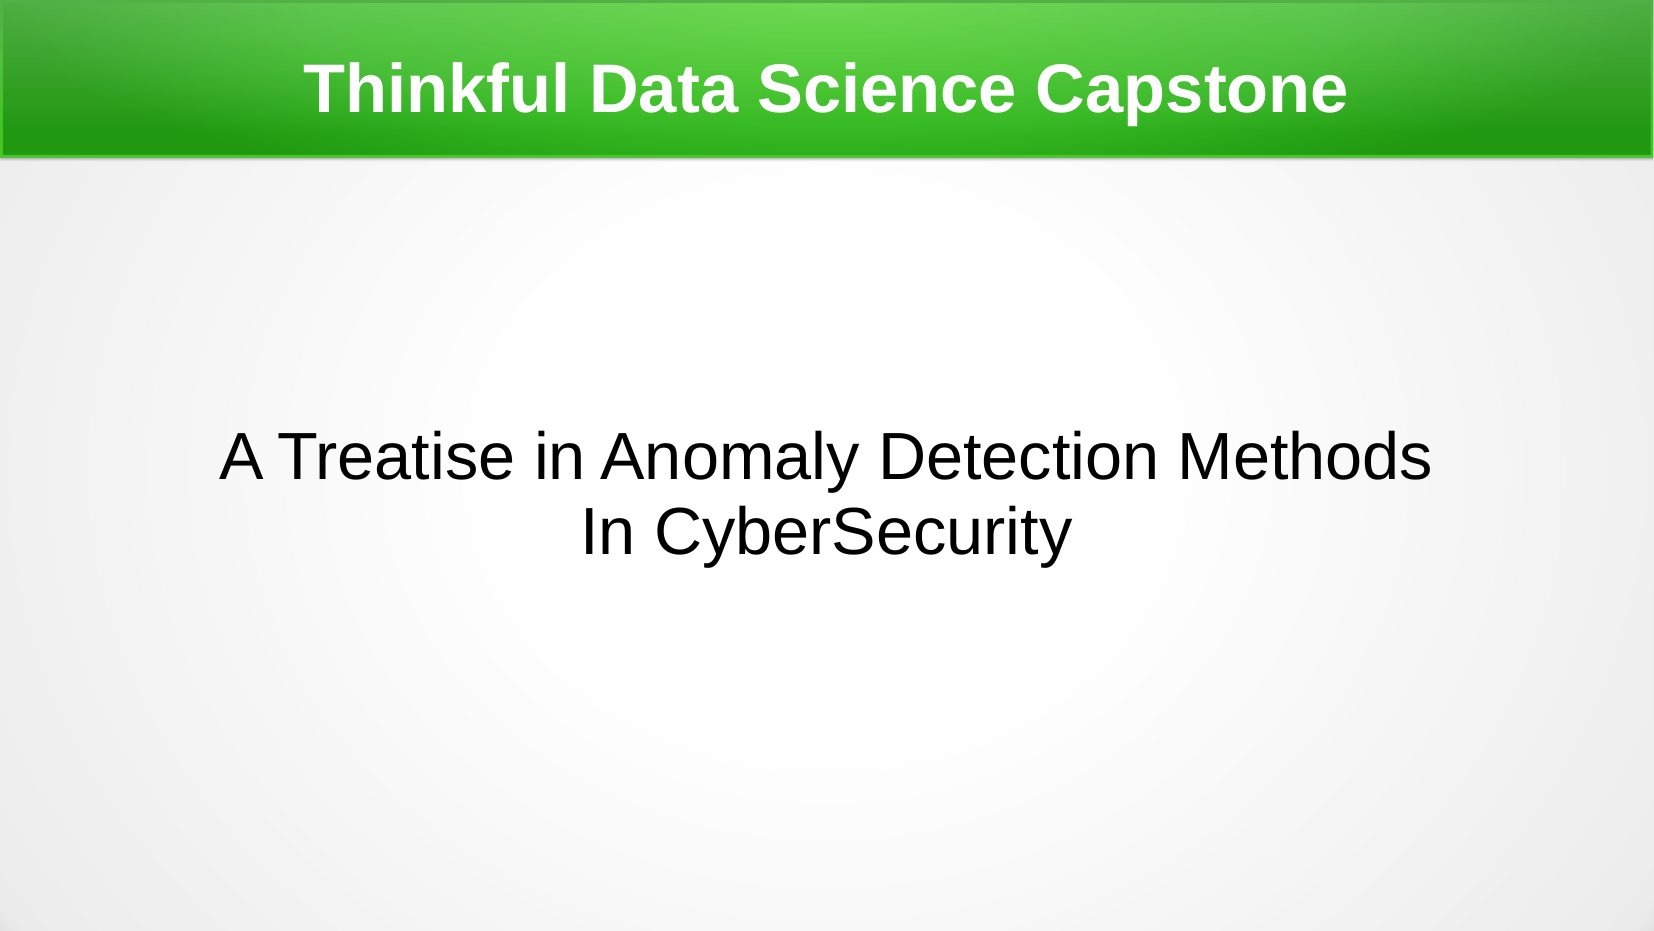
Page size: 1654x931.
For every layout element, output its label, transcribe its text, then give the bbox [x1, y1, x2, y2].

subtitle A Treatise in Anomaly Detection Methods In CyberSecurity [82, 224, 1571, 764]
title Thinkful Data Science Capstone [82, 35, 1571, 142]
